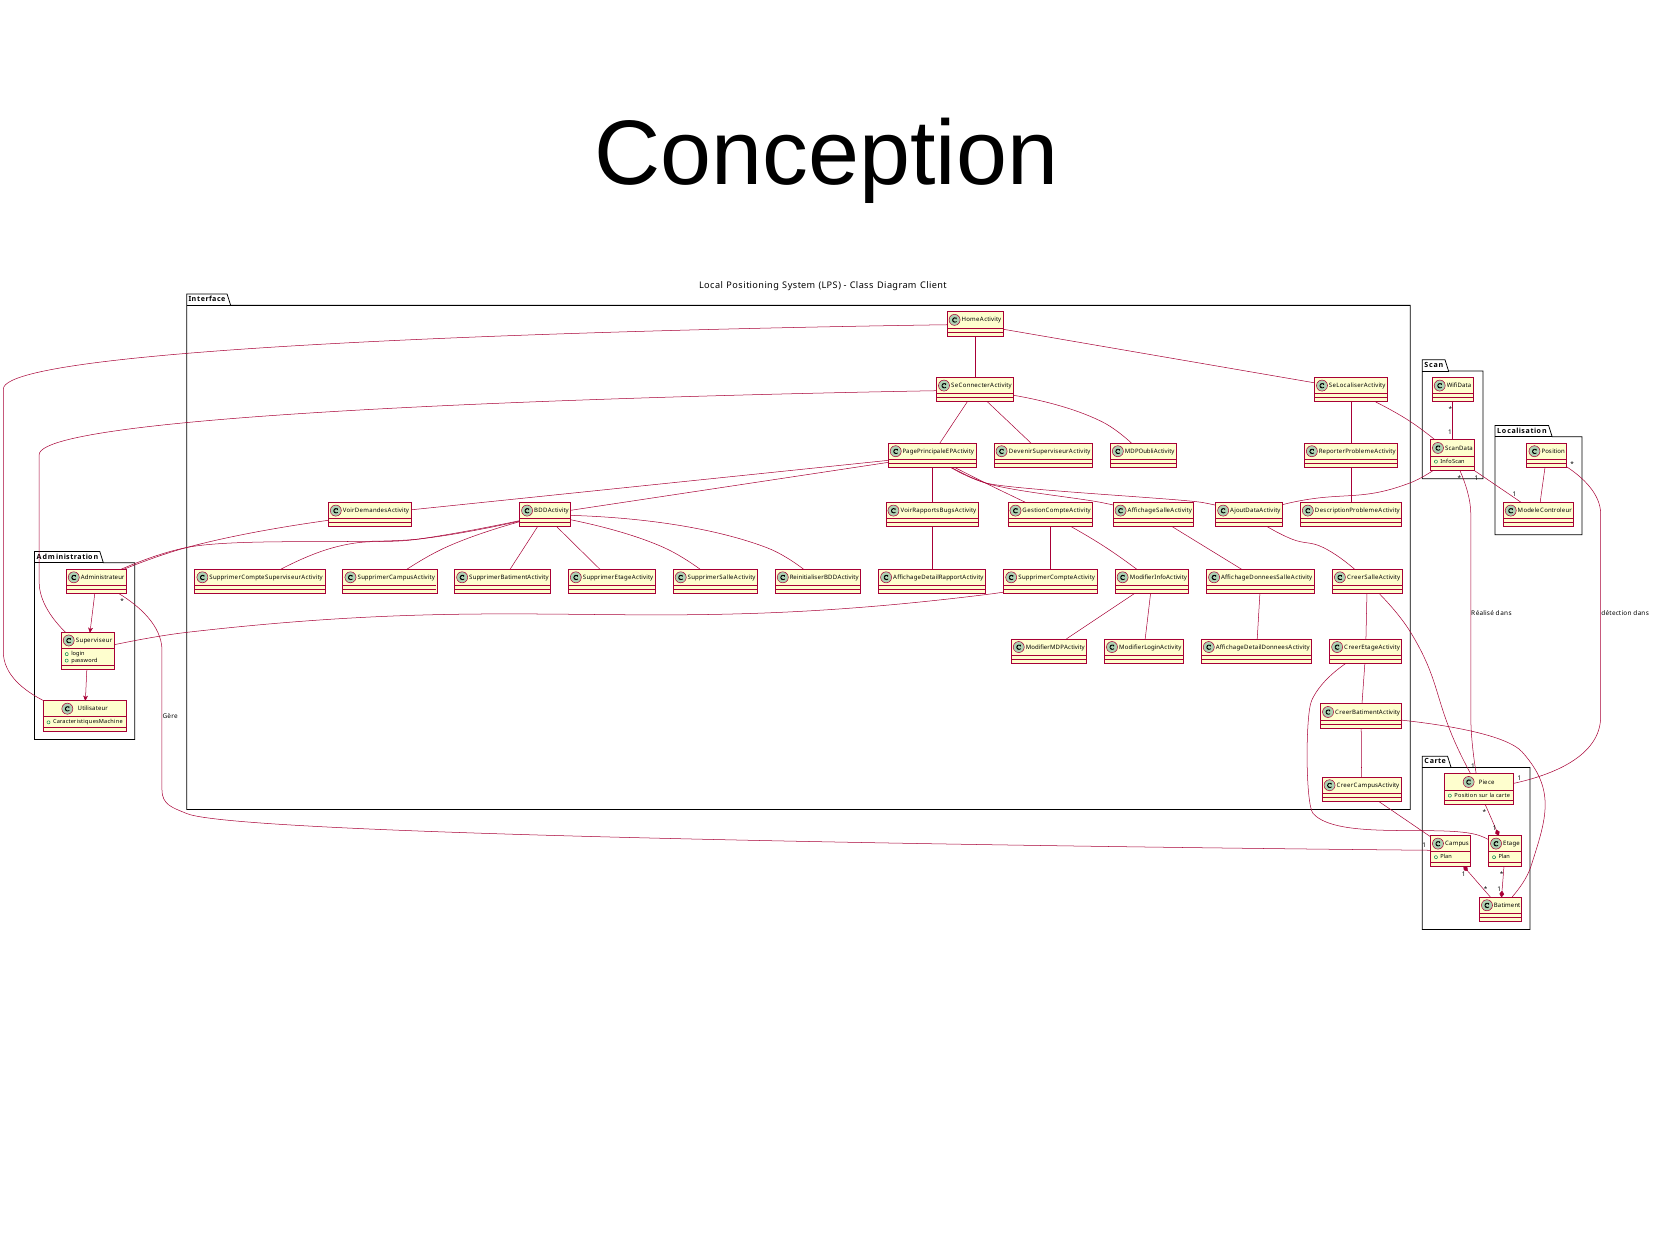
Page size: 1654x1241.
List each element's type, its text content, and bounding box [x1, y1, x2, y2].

picture [0, 280, 1654, 934]
title Conception [82, 49, 1571, 257]
